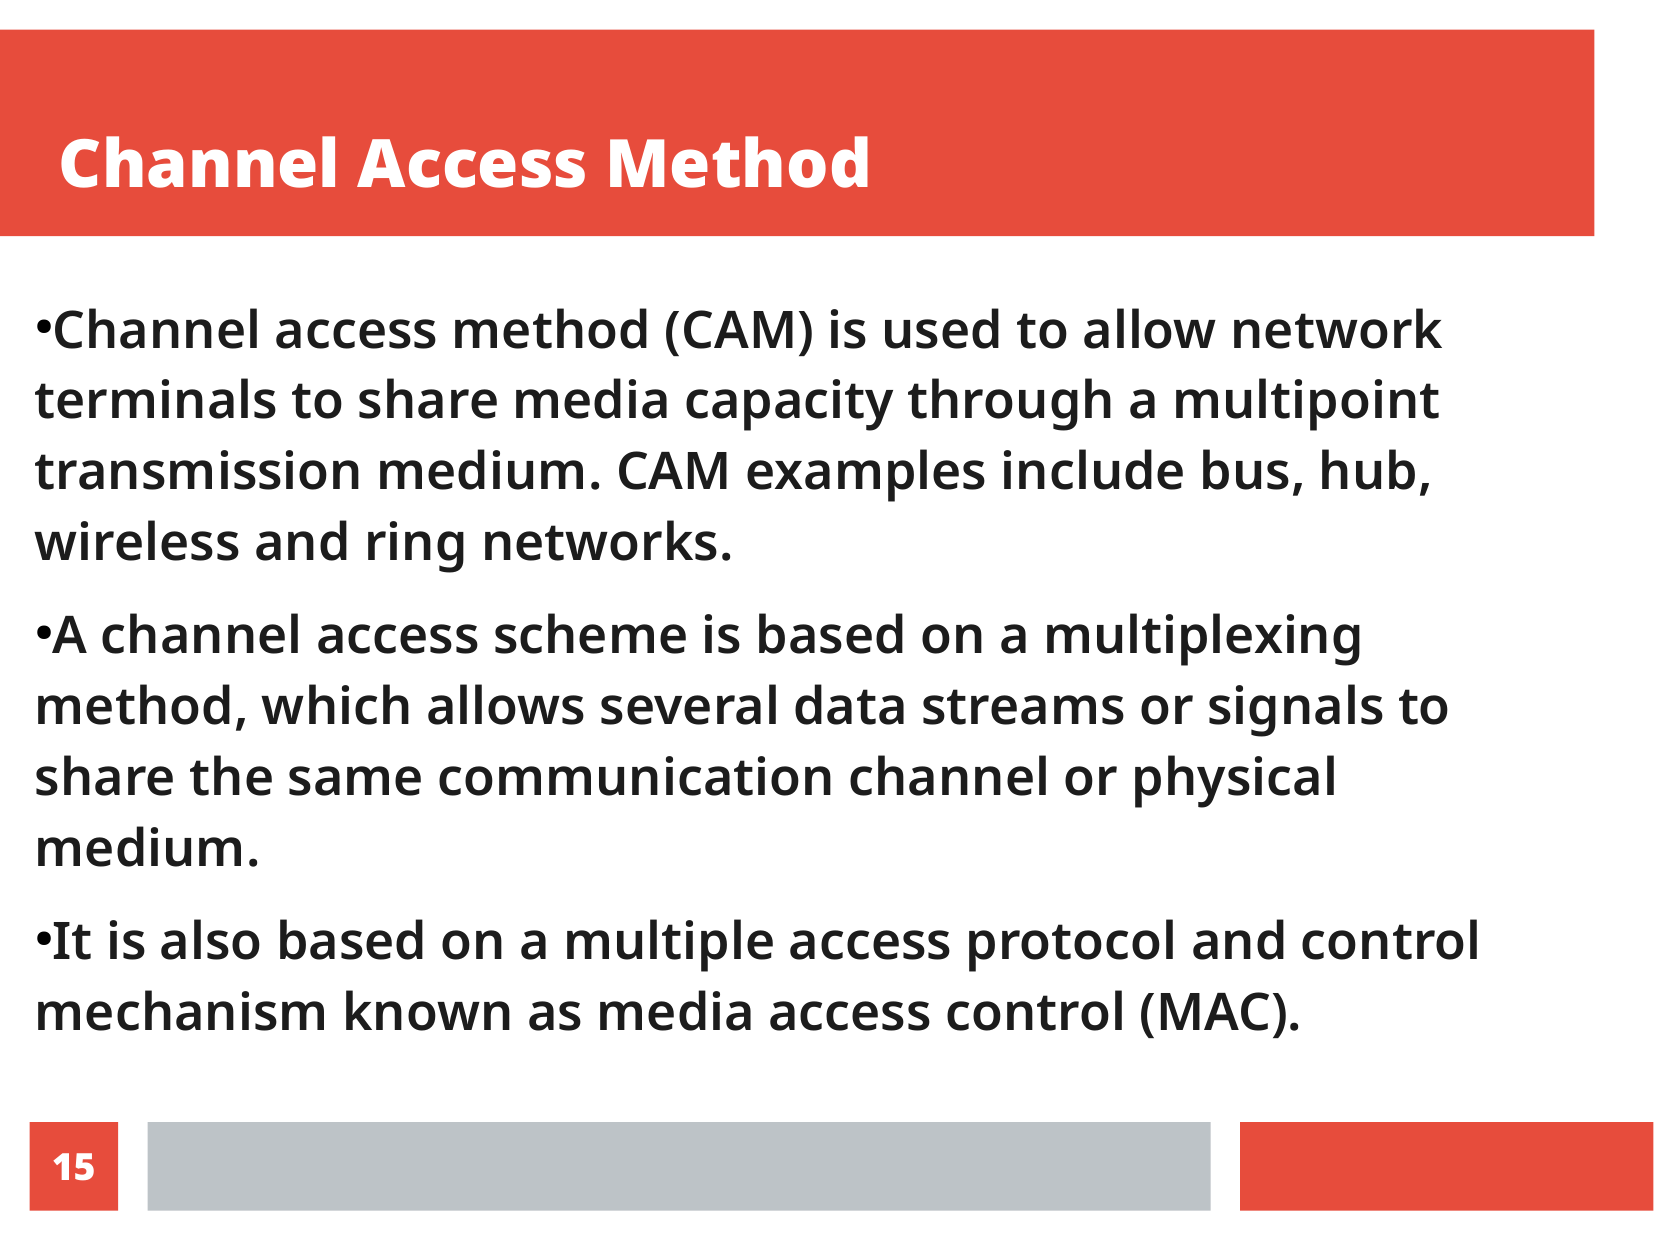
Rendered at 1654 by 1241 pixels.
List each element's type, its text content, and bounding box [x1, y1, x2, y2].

title Channel Access Method [59, 59, 1595, 207]
list Channel access method (CAM) is used to allow network terminals to share media capacity through a multipoint transmission medium. CAM examples include bus, hub, wireless and ring networks. A channel access scheme is based on a multiplexing method, which allows several data streams or signals to share the same communication channel or physical medium. It is also based on a multiple access protocol and control mechanism known as media access control (MAC). [34, 292, 1541, 1061]
